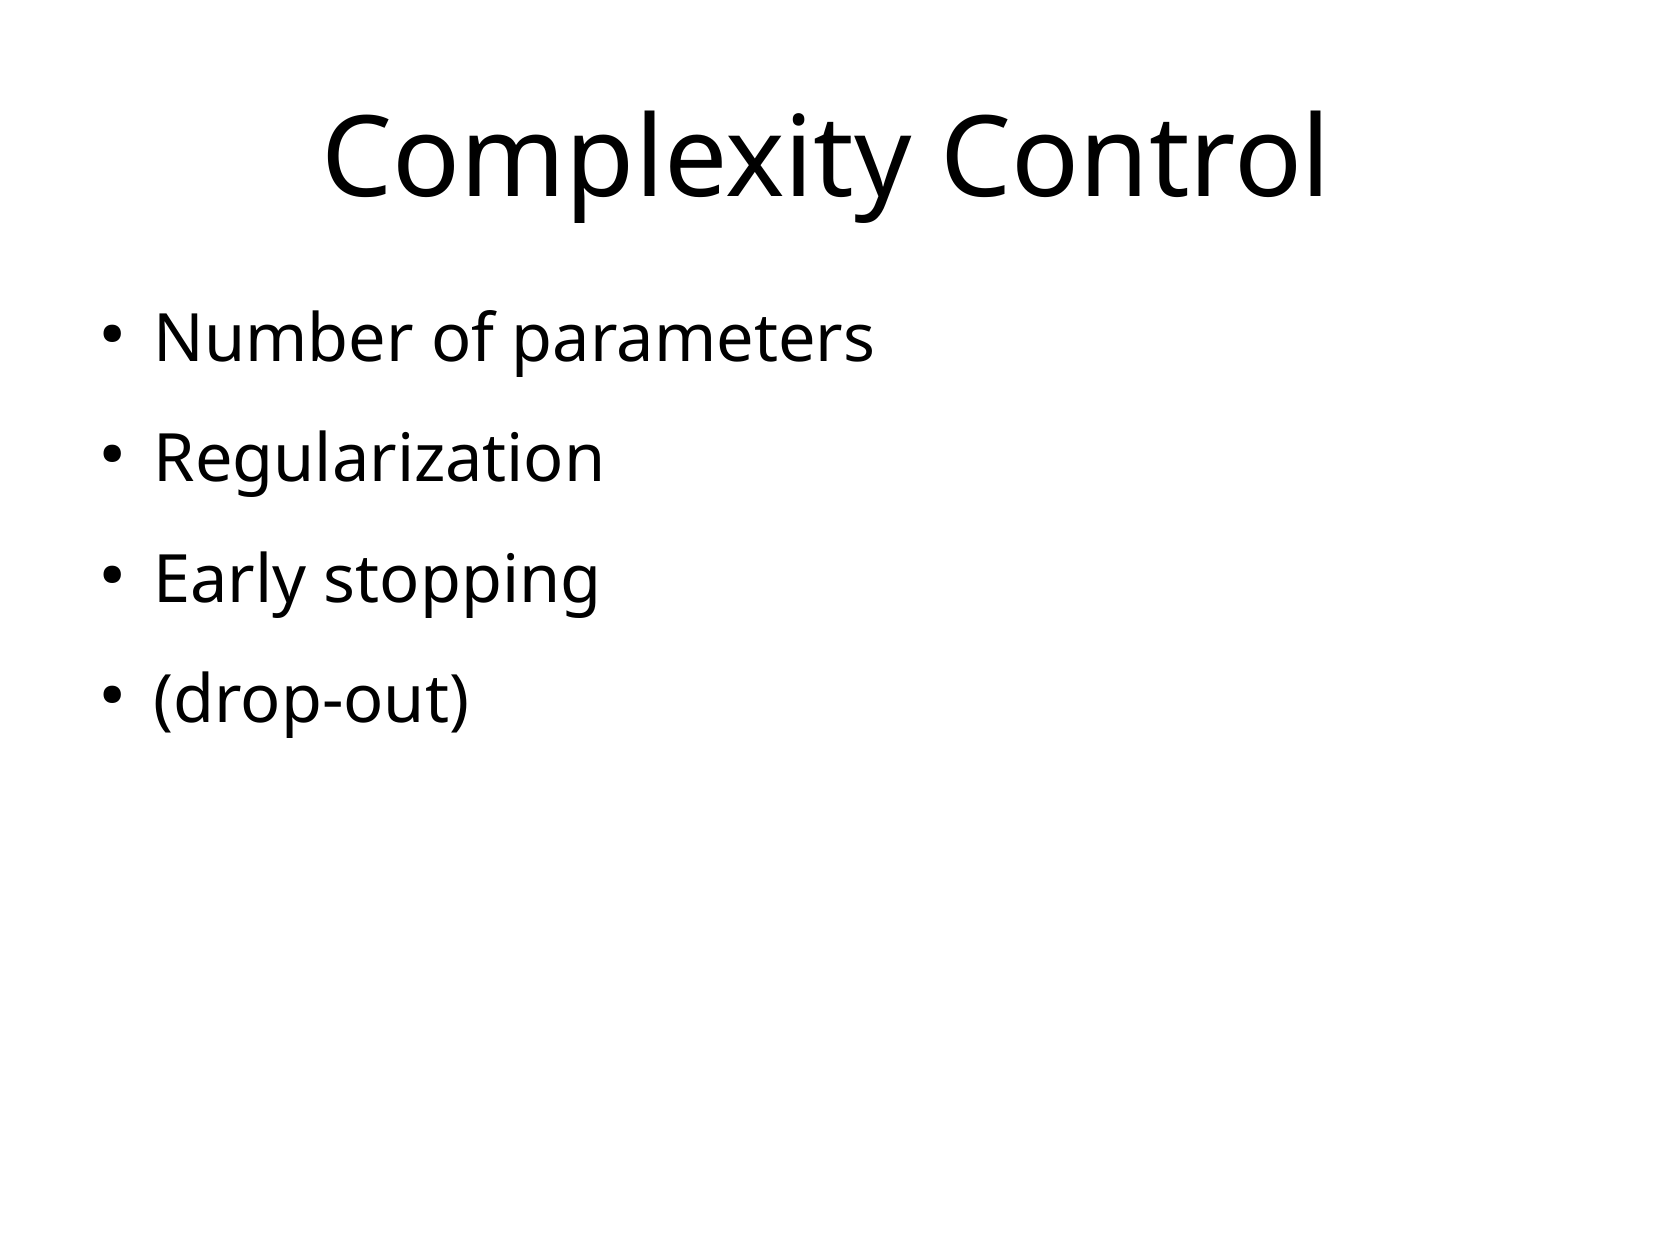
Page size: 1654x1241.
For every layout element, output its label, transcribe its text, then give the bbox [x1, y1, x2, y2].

title Complexity Control [82, 49, 1571, 257]
list Number of parameters Regularization Early stopping (drop-out) [82, 290, 1571, 1010]
